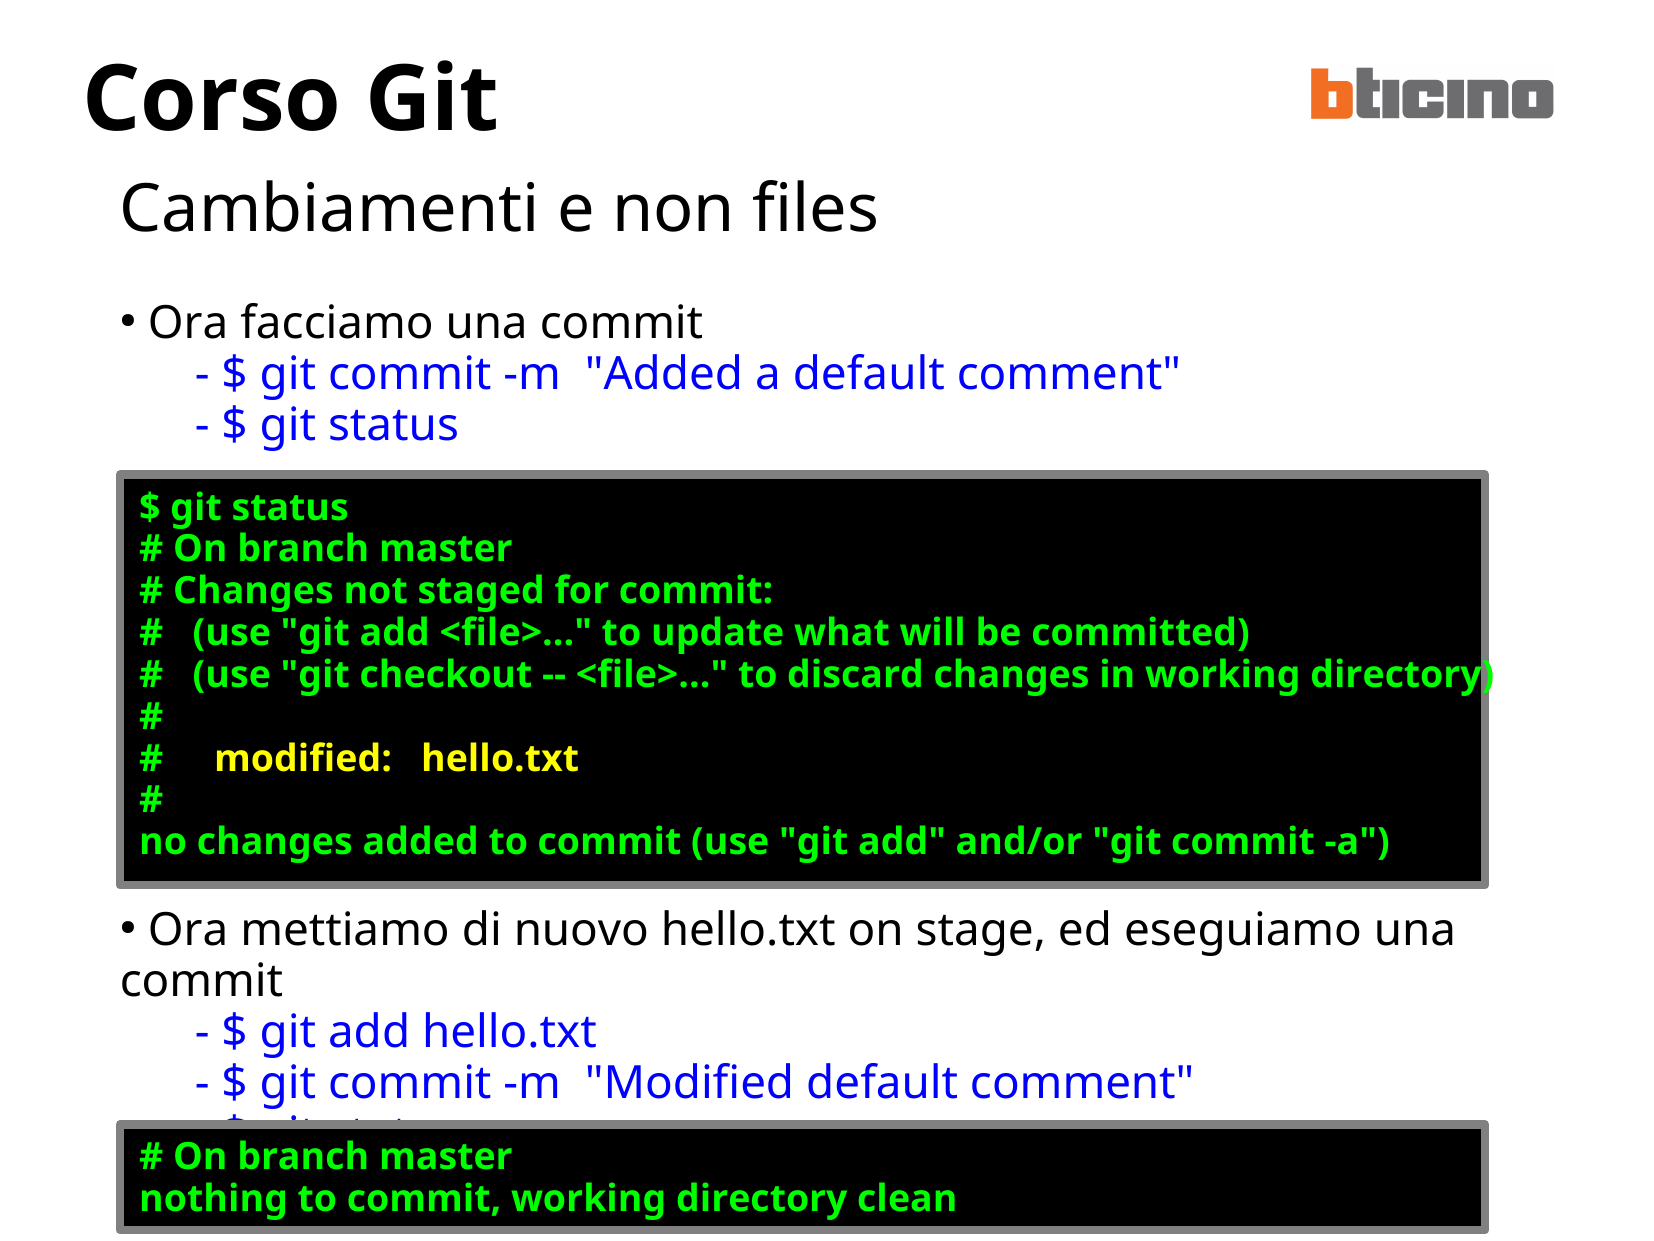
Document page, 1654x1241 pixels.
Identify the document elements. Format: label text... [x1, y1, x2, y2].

text_box # On branch master nothing to commit, working directory clean [120, 1124, 1486, 1231]
text_box Ora mettiamo di nuovo hello.txt on stage, ed eseguiamo una commit - $ git add hello.txt - $ git commit -m "Modified default comment" - $ git status [105, 897, 1501, 1126]
title Corso Git [82, 48, 1570, 151]
text_box Cambiamenti e non files Ora facciamo una commit - $ git commit -m "Added a default comment" - $ git status [105, 165, 1501, 510]
text_box $ git status # On branch master # Changes not staged for commit: # (use "git add <file>..." to update what will be committed) # (use "git checkout -- <file>..." to discard changes in working directory) # # modified: hello.txt # no changes added to commit (use "git add" and/or "git commit -a") [120, 474, 1486, 886]
